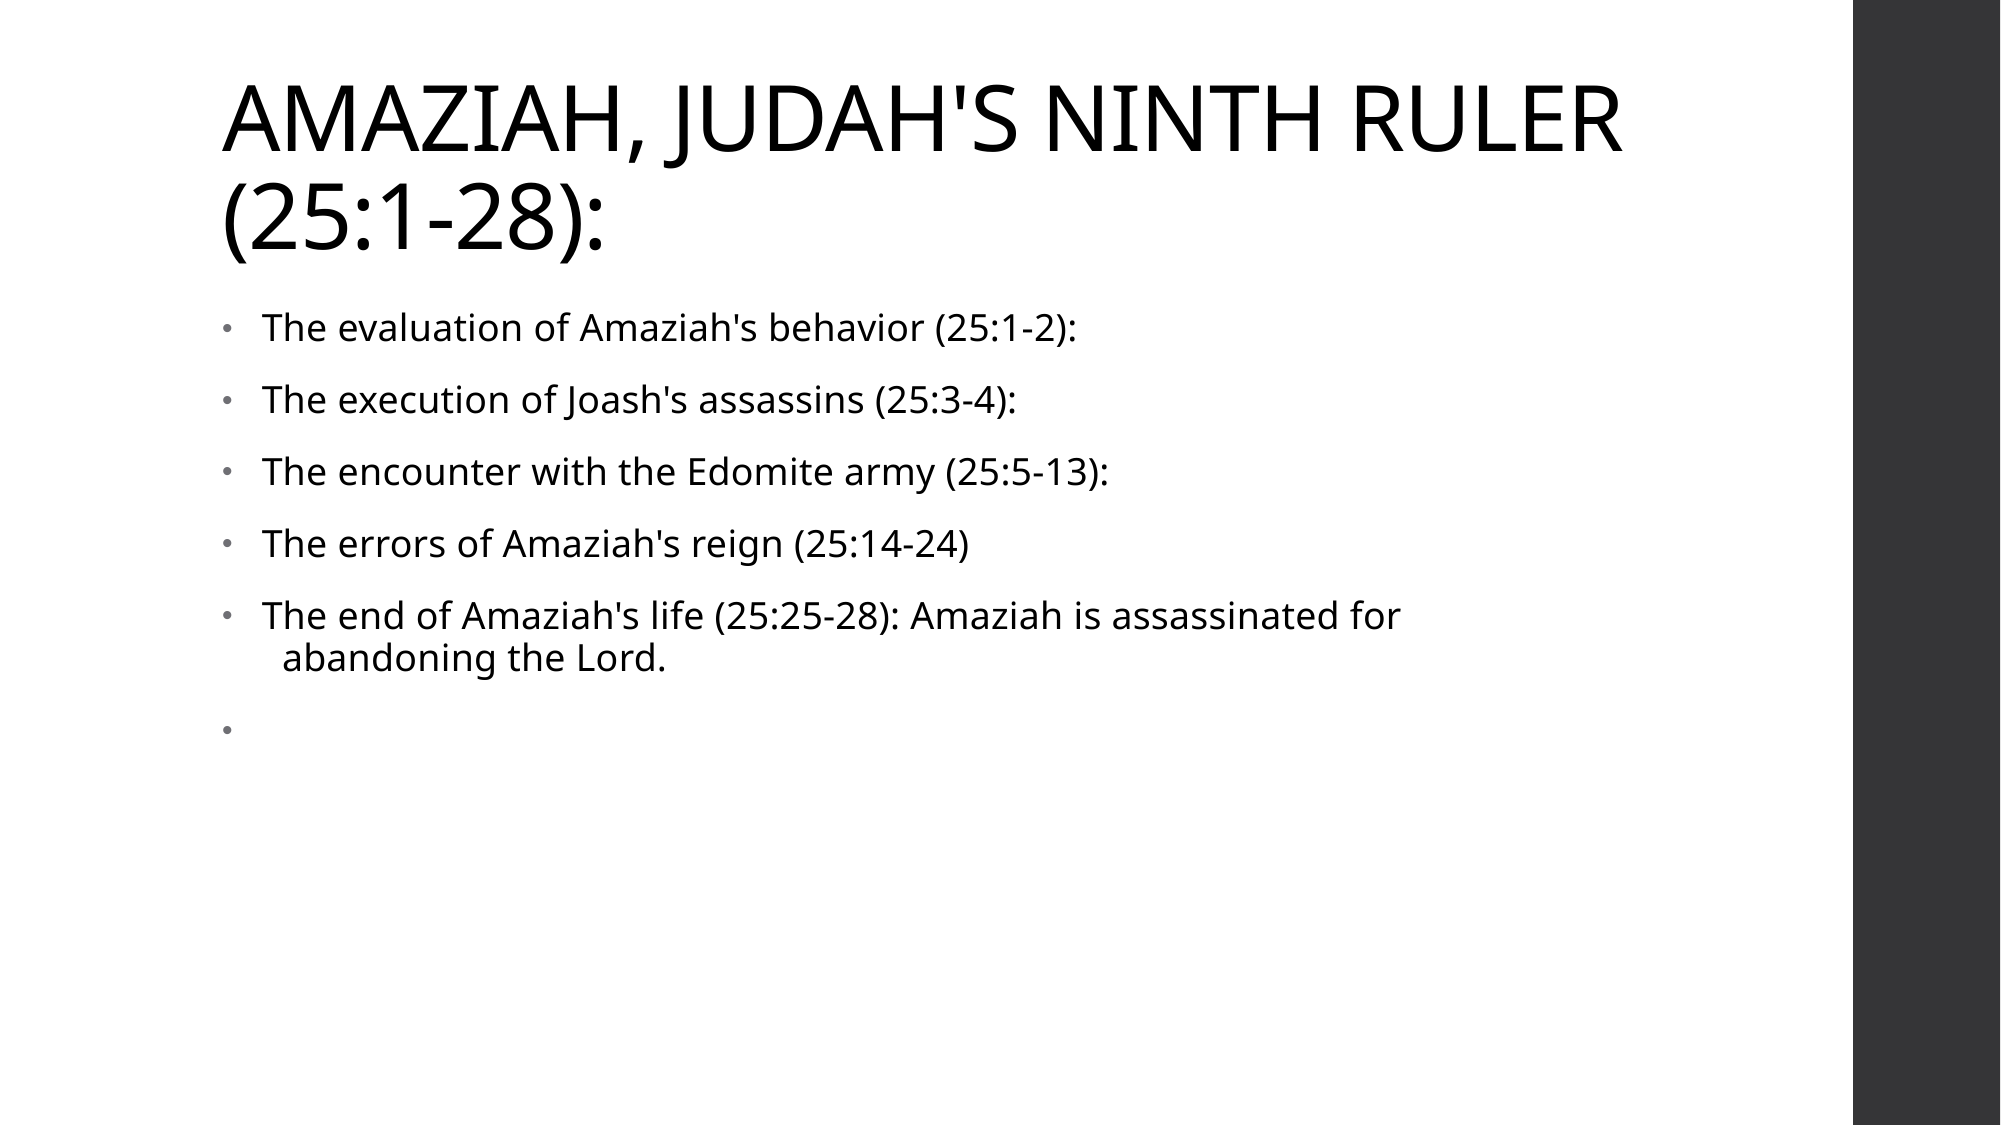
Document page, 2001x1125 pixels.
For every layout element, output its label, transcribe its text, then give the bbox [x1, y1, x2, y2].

list The evaluation of Amaziah's behavior (25:1-2): The execution of Joash's assassins (25:3-4): The encounter with the Edomite army (25:5-13): The errors of Amaziah's reign (25:14-24) The end of Amaziah's life (25:25-28): Amaziah is assassinated for abandoning the Lord. [206, 299, 1617, 1014]
title AMAZIAH, JUDAH'S NINTH RULER (25:1-28): [206, 60, 1797, 278]
